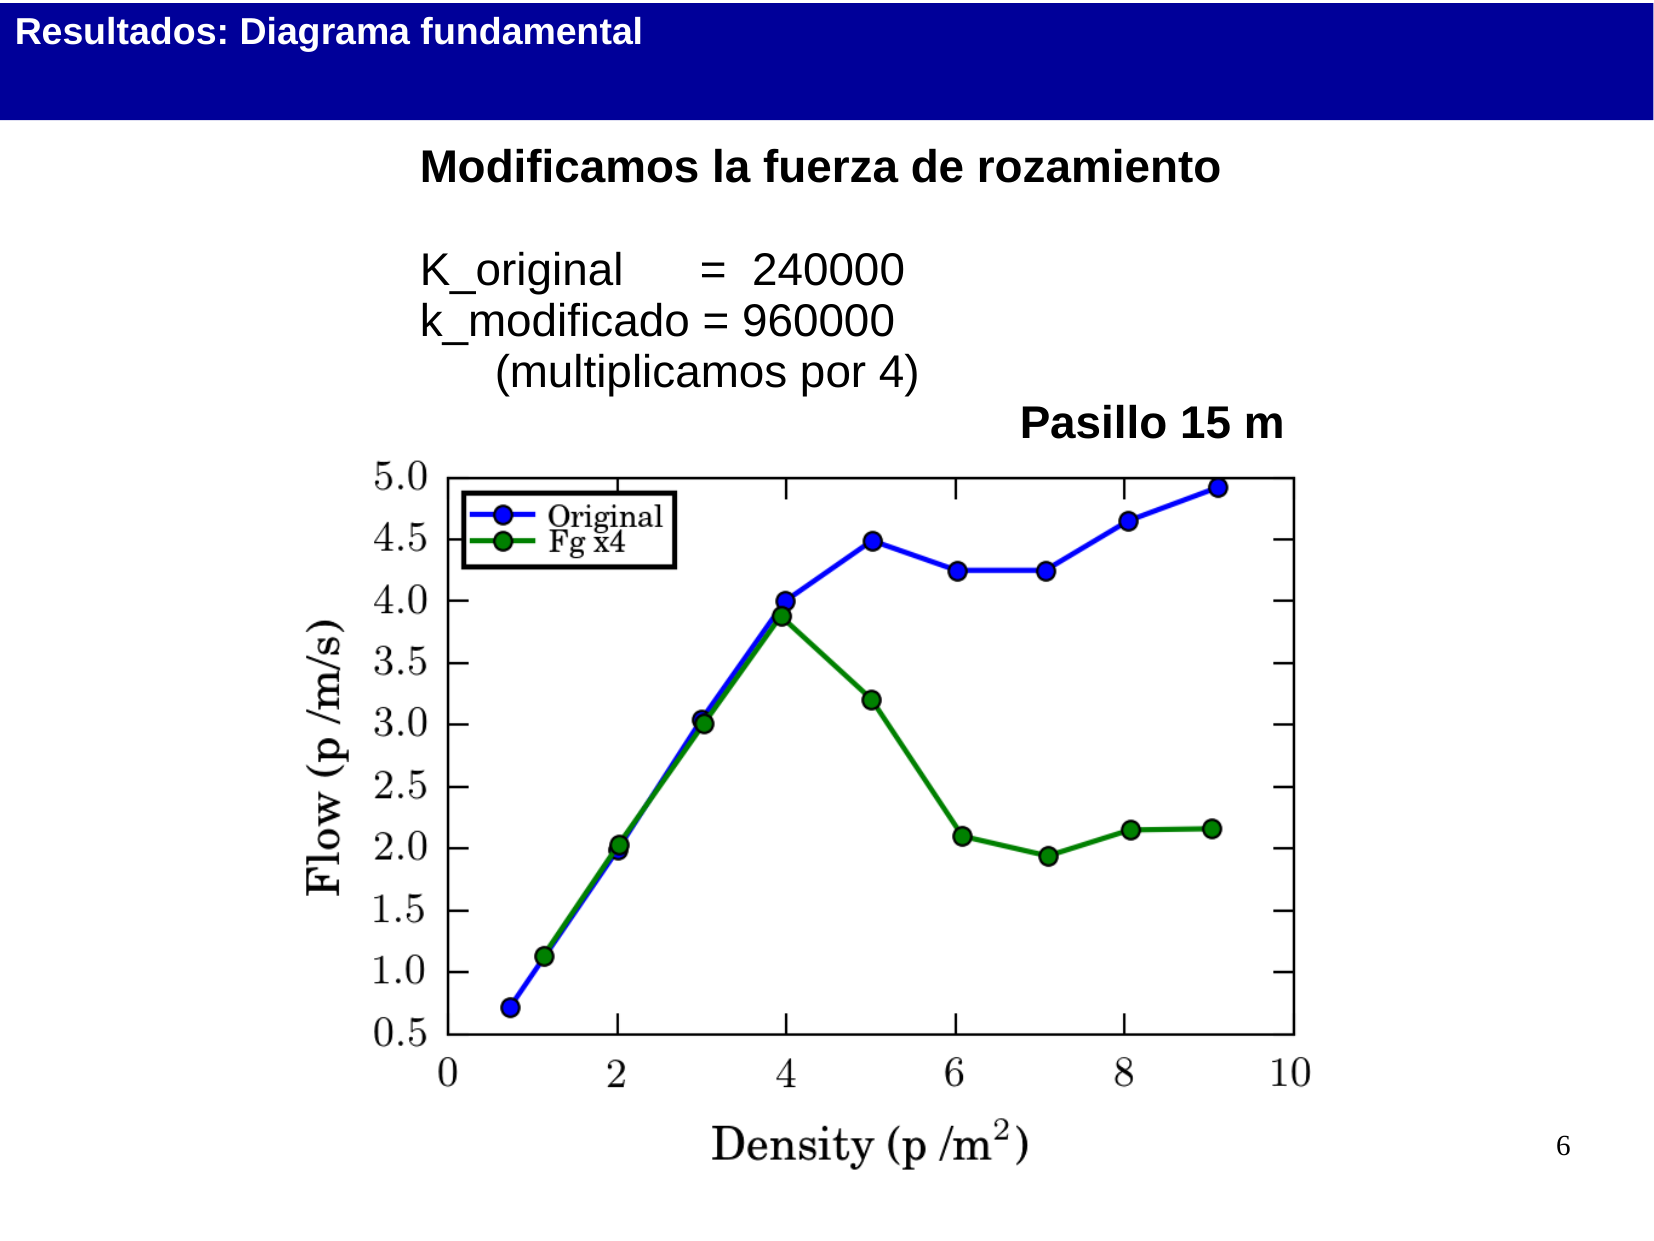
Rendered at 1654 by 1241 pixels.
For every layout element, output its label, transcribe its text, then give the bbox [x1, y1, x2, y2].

text_box Modificamos la fuerza de rozamiento K_original = 240000 k_modificado = 960000 (multiplicamos por 4) [405, 133, 1336, 406]
picture [270, 422, 1351, 1206]
text_box Resultados: Diagrama fundamental [0, 3, 1654, 121]
text_box Pasillo 15 m [1005, 390, 1321, 466]
